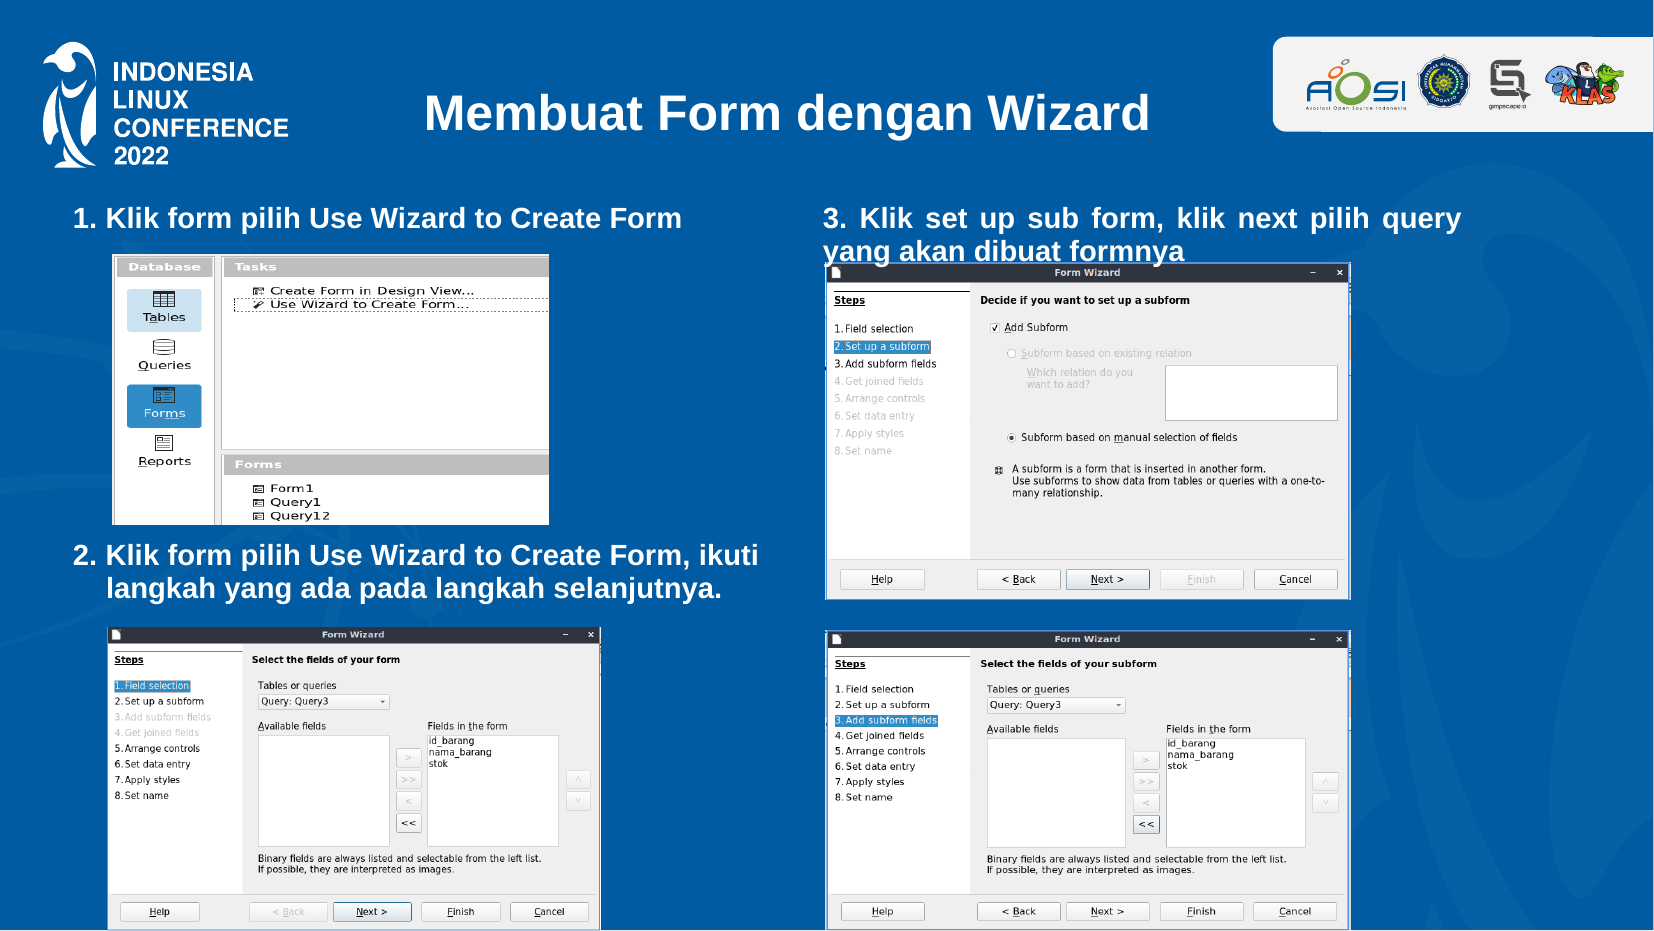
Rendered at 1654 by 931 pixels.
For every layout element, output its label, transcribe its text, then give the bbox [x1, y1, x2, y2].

picture [825, 630, 1351, 931]
title Membuat Form dengan Wizard [75, 85, 1501, 226]
text_box 3. Klik set up sub form, klik next pilih query yang akan dibuat formnya [787, 226, 1463, 329]
picture [1417, 54, 1471, 85]
picture [825, 329, 1351, 601]
text_box 2. Klik form pilih Use Wizard to Create Form, ikuti langkah yang ada pada langkah selanjutnya. [37, 539, 826, 633]
picture [112, 254, 549, 526]
picture [1545, 62, 1624, 105]
text_box 1. Klik form pilih Use Wizard to Create Form [37, 201, 713, 263]
picture [107, 627, 601, 931]
